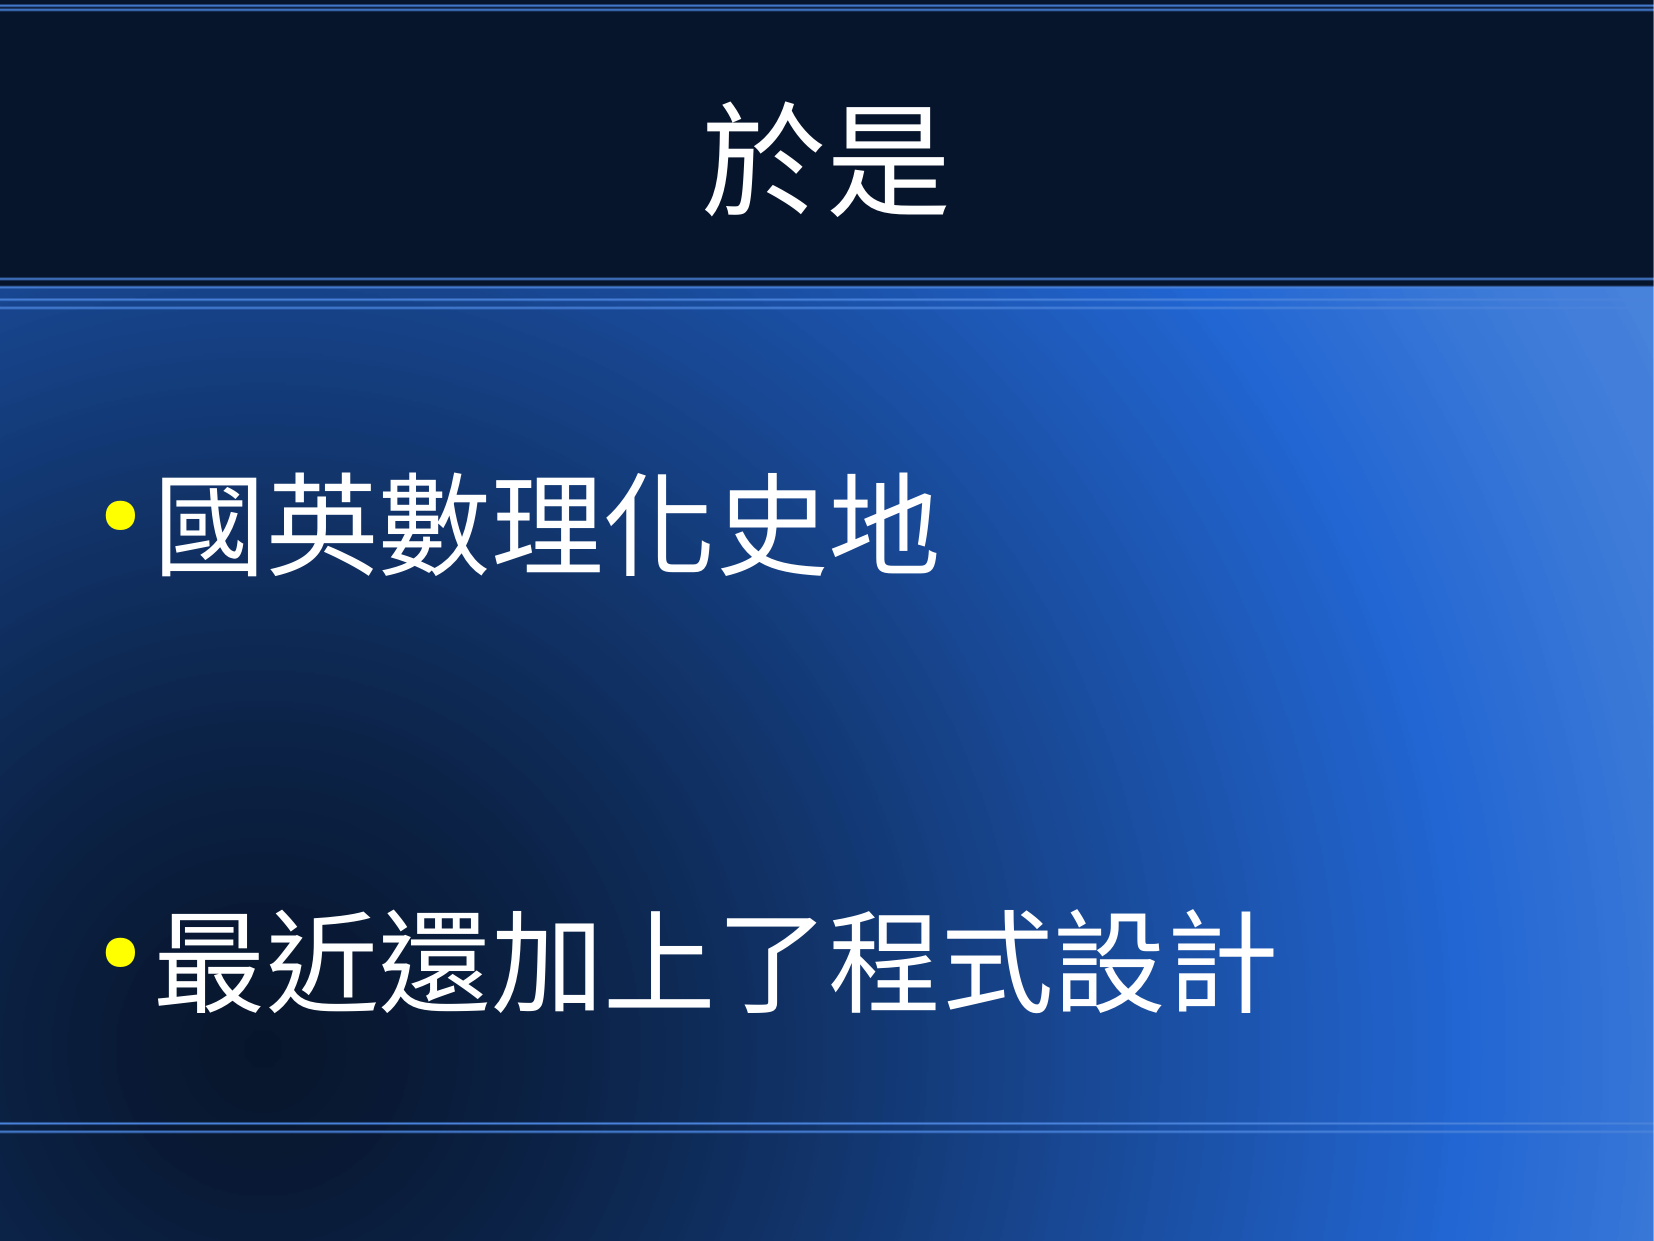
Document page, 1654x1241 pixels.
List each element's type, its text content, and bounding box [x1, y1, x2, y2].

list 國英數理化史地 最近還加上了程式設計 [82, 355, 1571, 1241]
picture [0, 0, 1654, 1241]
title 於是 [82, 49, 1571, 257]
